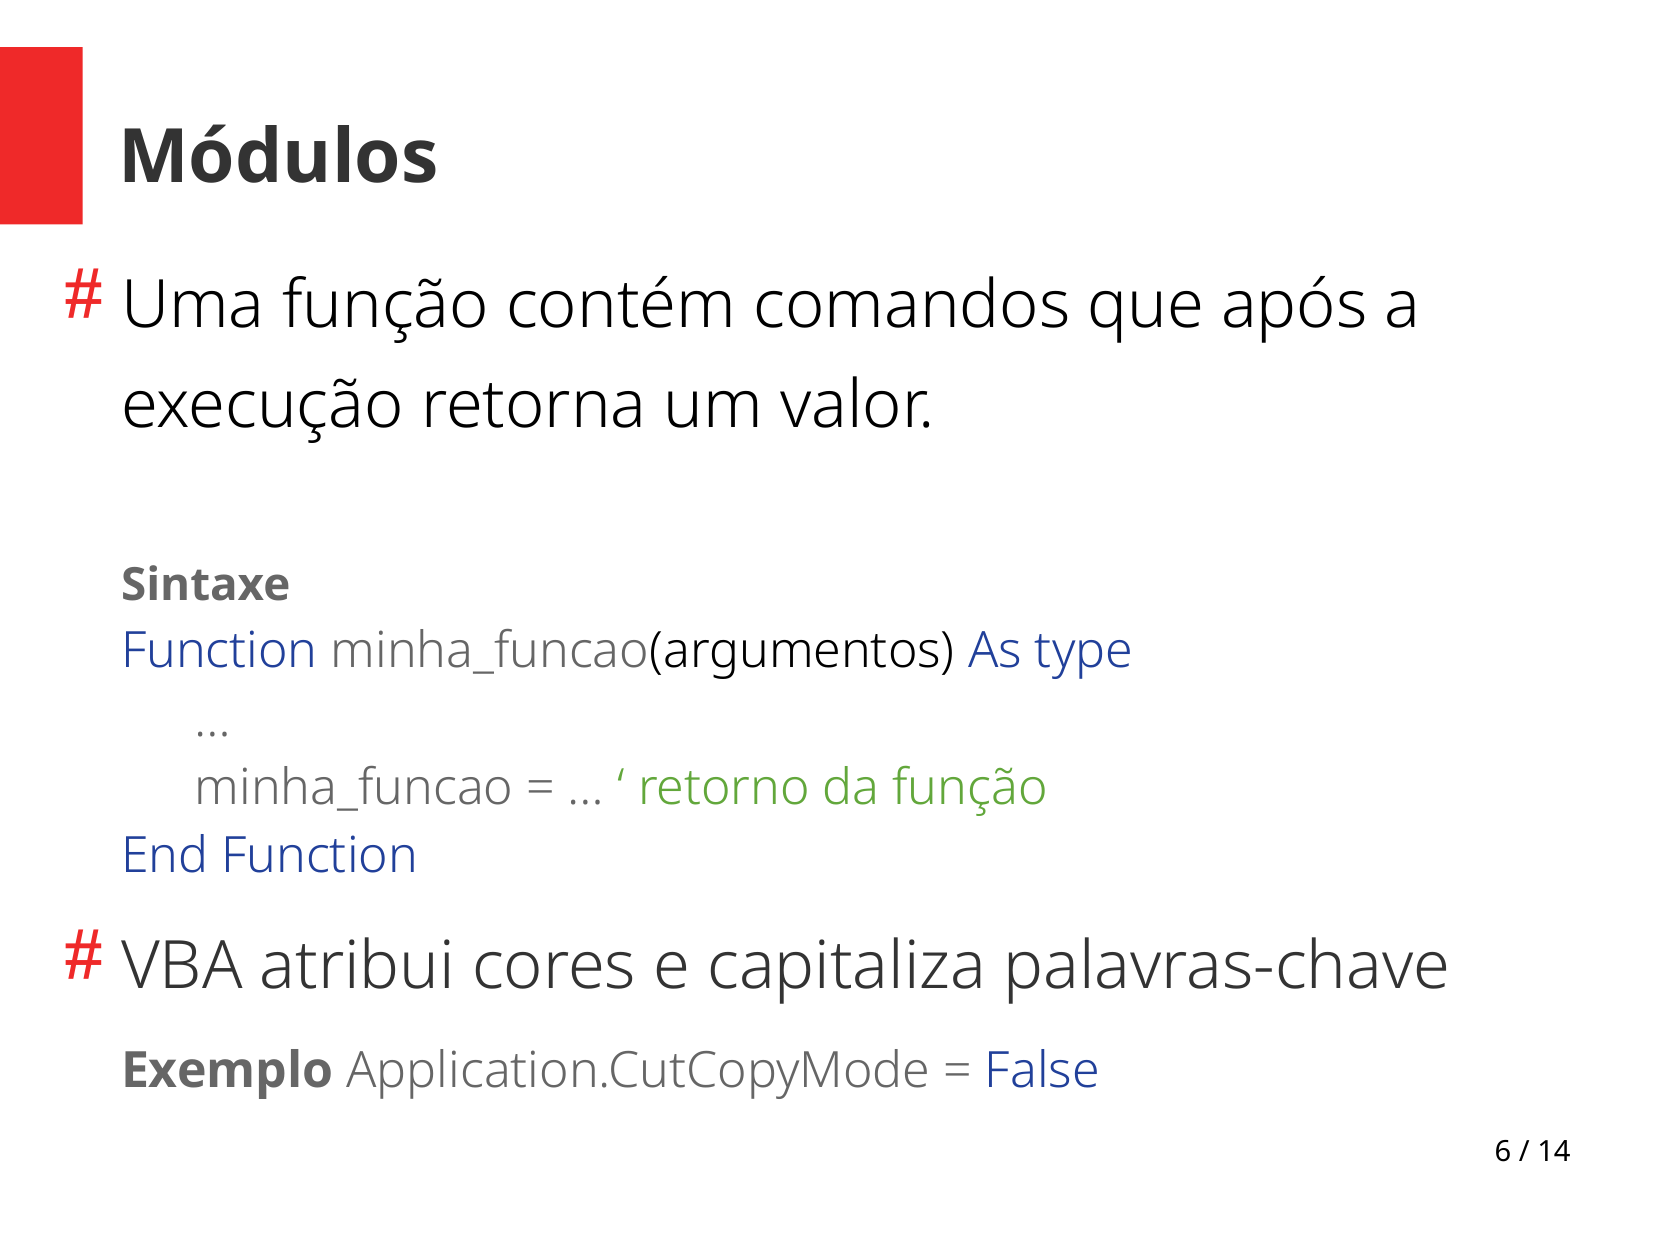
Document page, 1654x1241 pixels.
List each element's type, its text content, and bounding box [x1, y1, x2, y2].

title Módulos [118, 49, 1571, 256]
list Uma função contém comandos que após a execução retorna um valor. Sintaxe Function minha_funcao(argumentos) As type … minha_funcao = … ‘ retorno da função End Function VBA atribui cores e capitaliza palavras-chave Exemplo Application.CutCopyMode = False [47, 256, 1607, 1111]
